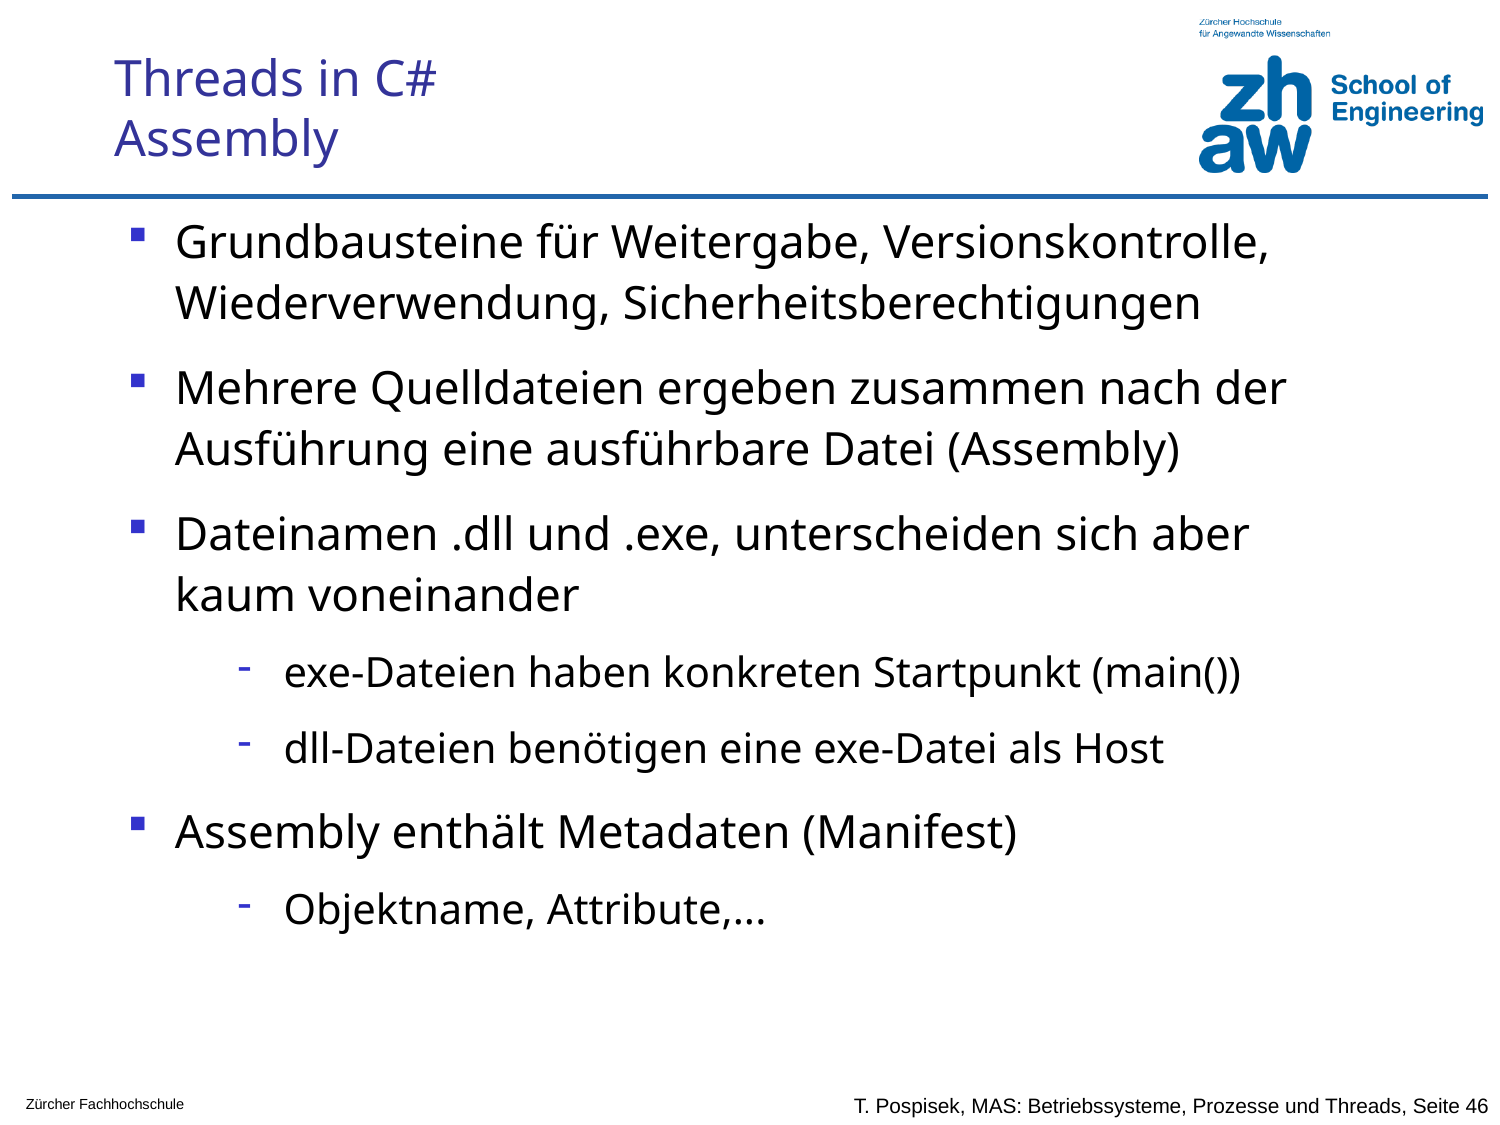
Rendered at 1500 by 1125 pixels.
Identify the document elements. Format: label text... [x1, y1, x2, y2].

picture [1199, 19, 1483, 173]
text_box Grundbausteine für Weitergabe, Versionskontrolle, Wiederverwendung, Sicherheitsberechtigungen Mehrere Quelldateien ergeben zusammen nach der Ausführung eine ausführbare Datei (Assembly) Dateinamen .dll und .exe, unterscheiden sich aber kaum voneinander exe-Dateien haben konkreten Startpunkt (main()) dll-Dateien benötigen eine exe-Datei als Host Assembly enthält Metadaten (Manifest) Objektname, Attribute,... [112, 200, 1375, 941]
title Threads in C# Assembly [99, 50, 1379, 163]
